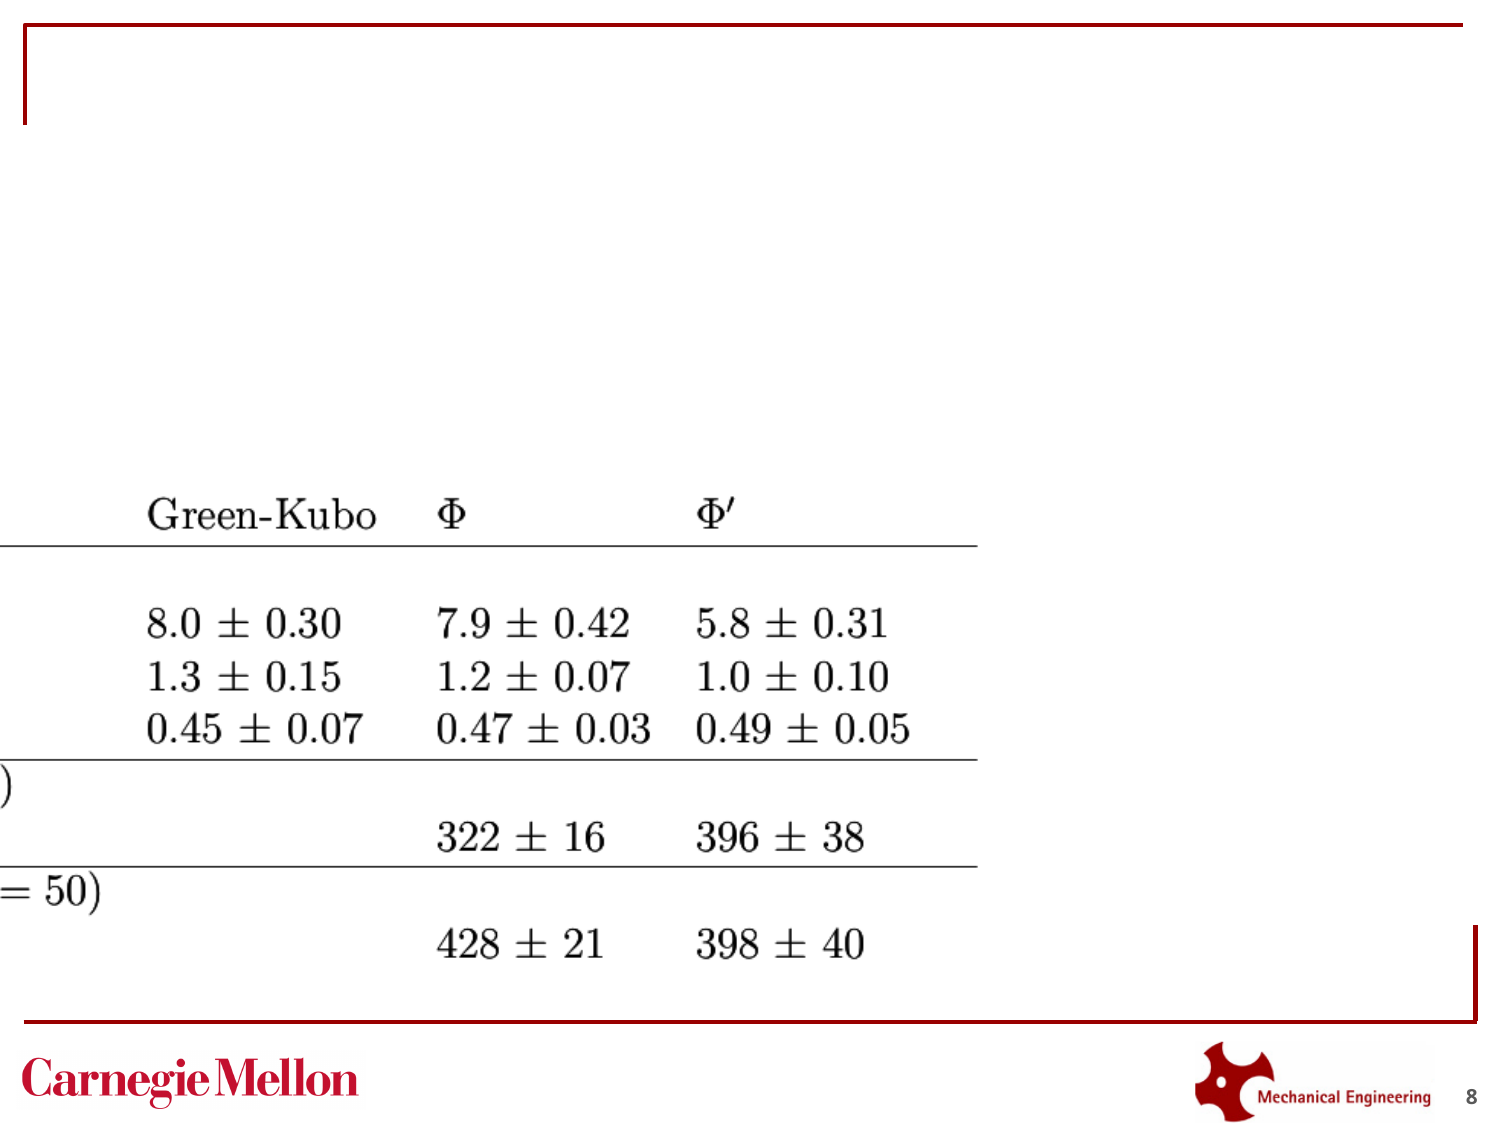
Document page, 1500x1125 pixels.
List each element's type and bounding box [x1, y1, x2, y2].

picture [16, 1050, 366, 1110]
picture [1192, 1034, 1438, 1125]
picture [0, 454, 1007, 990]
